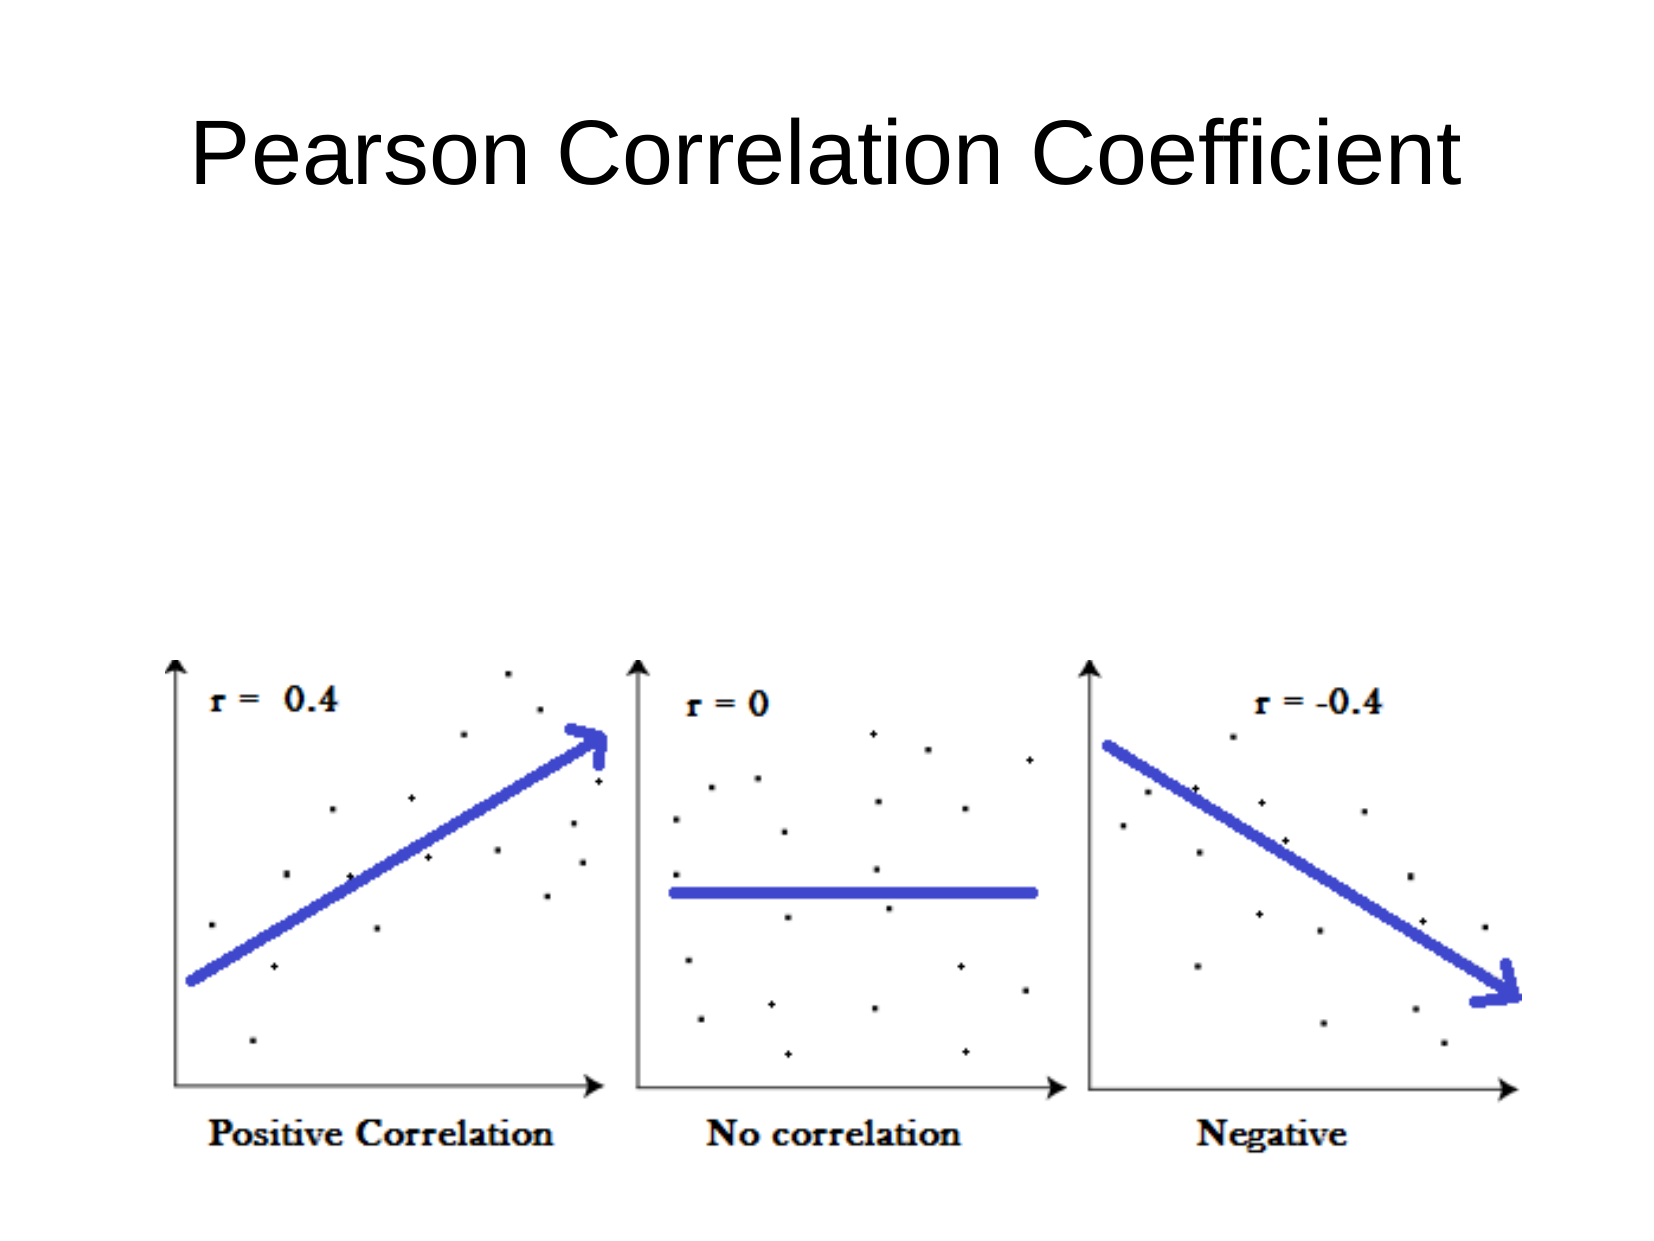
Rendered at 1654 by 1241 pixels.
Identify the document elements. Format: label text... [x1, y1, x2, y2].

title Pearson Correlation Coefficient [82, 49, 1571, 257]
picture [165, 660, 1522, 1158]
